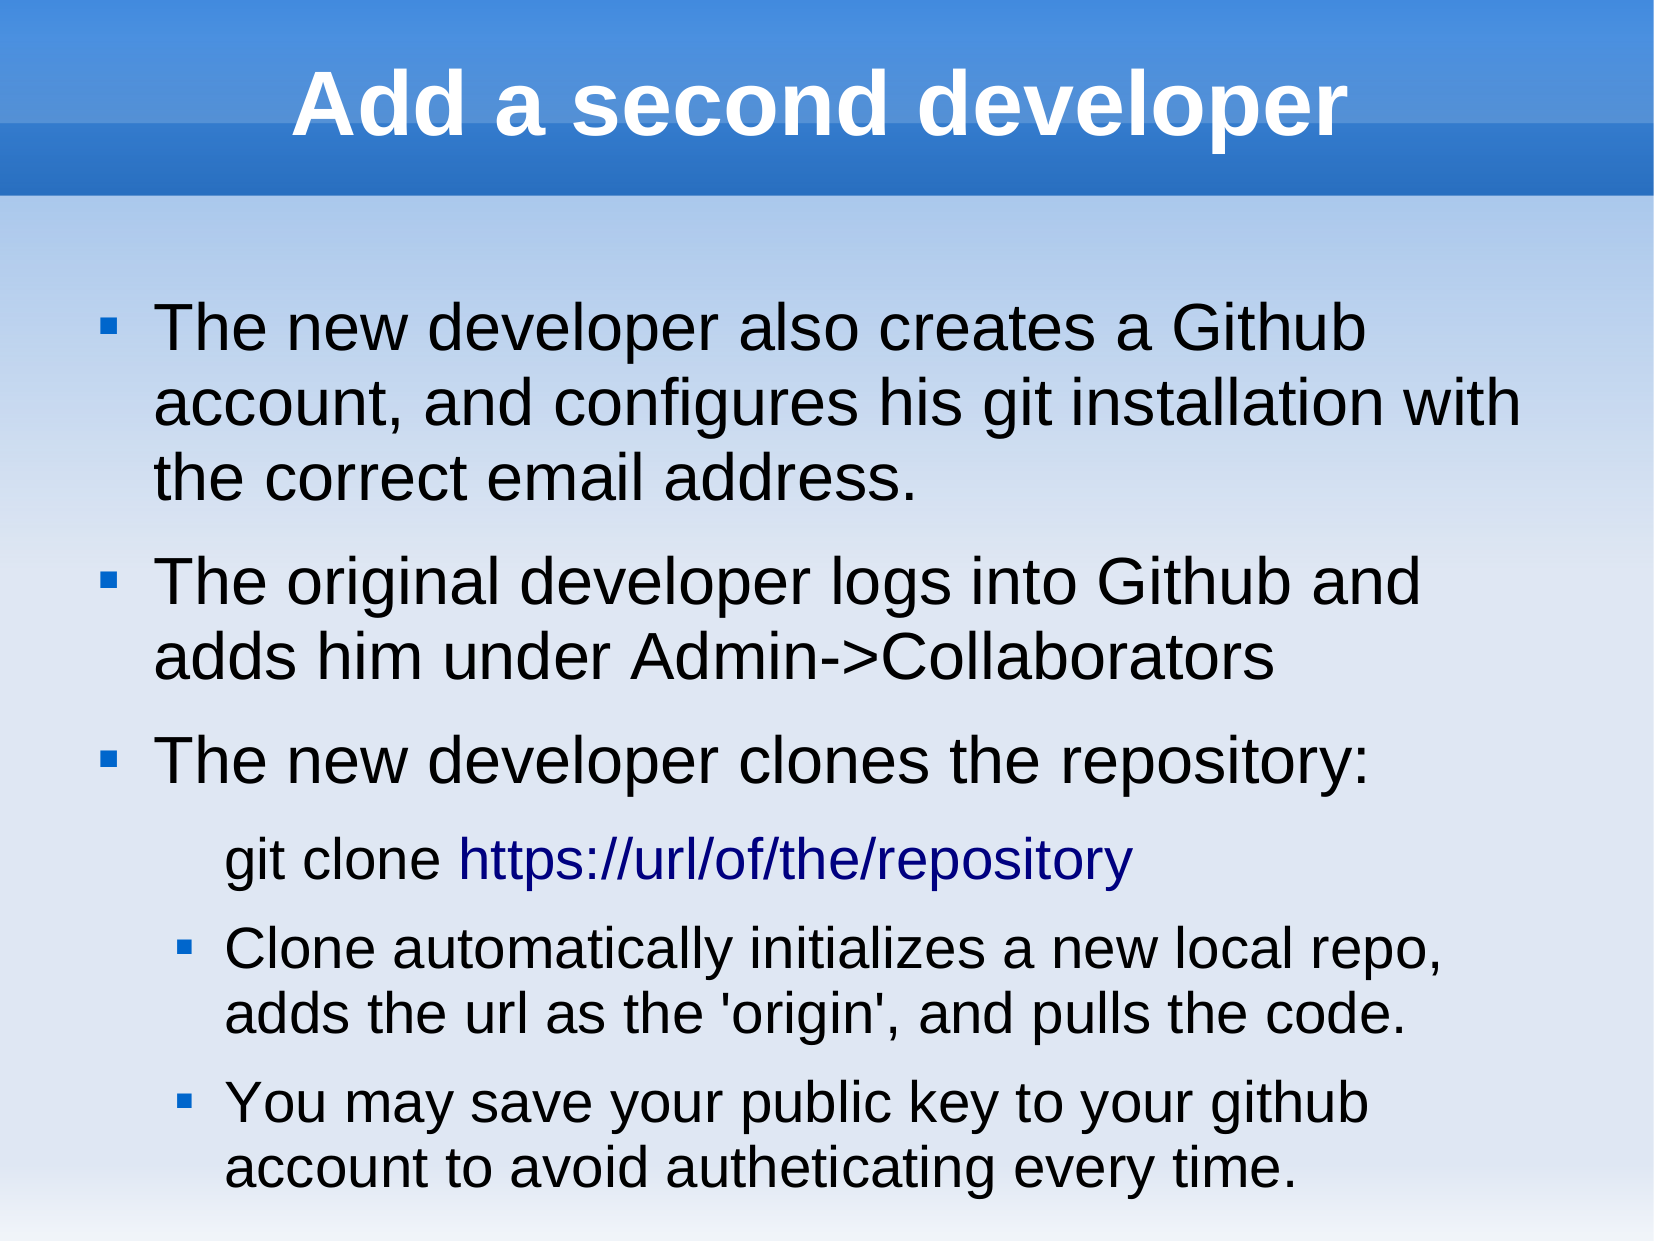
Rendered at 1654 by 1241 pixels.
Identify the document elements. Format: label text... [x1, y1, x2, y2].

title Add a second developer [76, 0, 1565, 208]
picture [0, 0, 1654, 1241]
list The new developer also creates a Github account, and configures his git installation with the correct email address. The original developer logs into Github and adds him under Admin->Collaborators The new developer clones the repository: git clone https://url/of/the/repository Clone automatically initializes a new local repo, adds the url as the 'origin', and pulls the code. You may save your public key to your github account to avoid autheticating every time. [82, 290, 1571, 1201]
